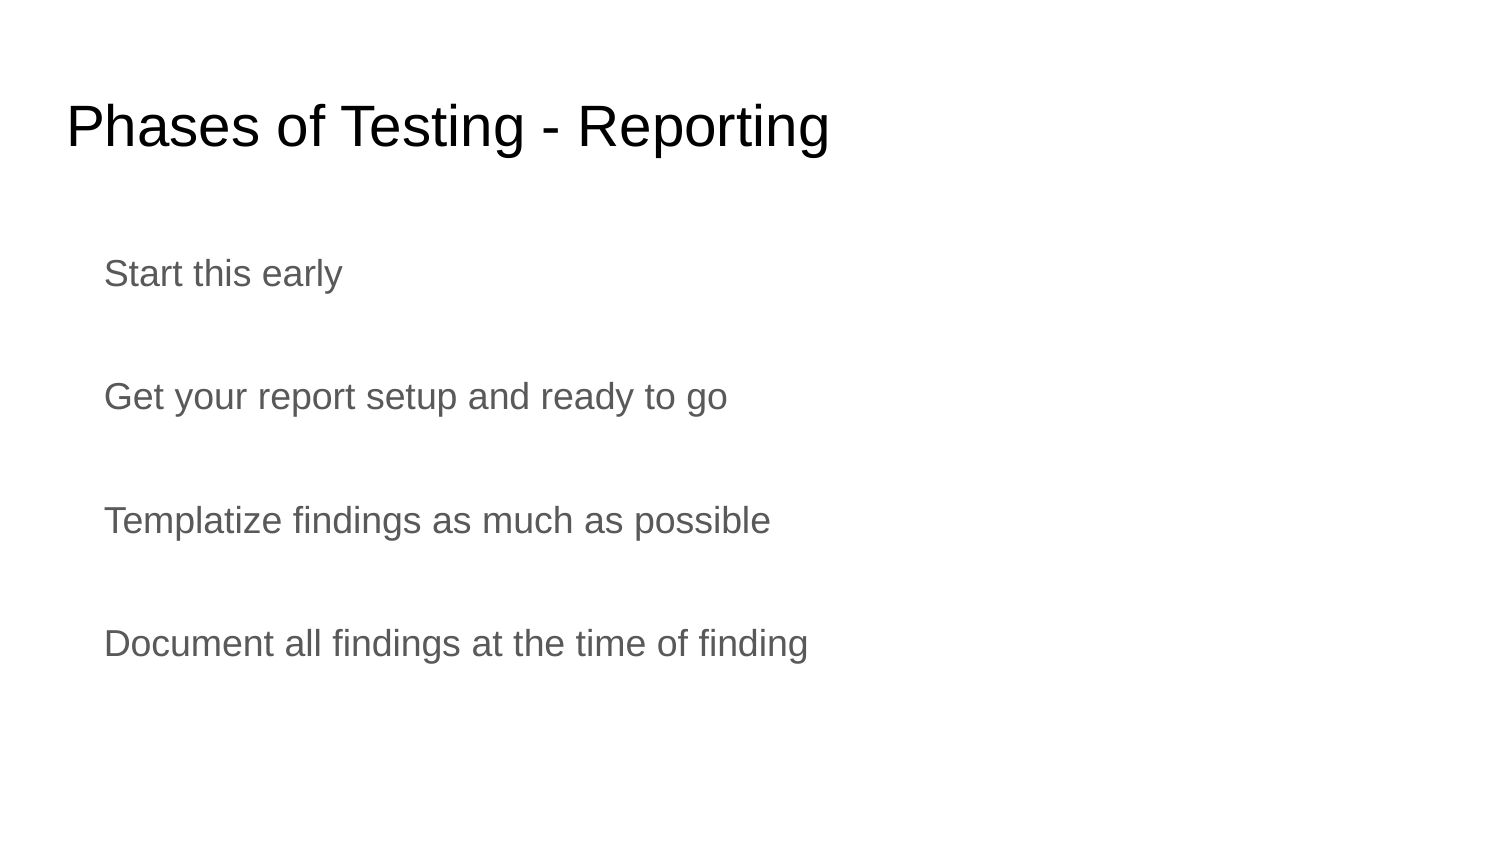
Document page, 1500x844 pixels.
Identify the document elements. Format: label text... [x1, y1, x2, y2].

list Start this early Get your report setup and ready to go Templatize findings as much as possible Document all findings at the time of finding [51, 189, 1449, 750]
title Phases of Testing - Reporting [51, 72, 1449, 167]
